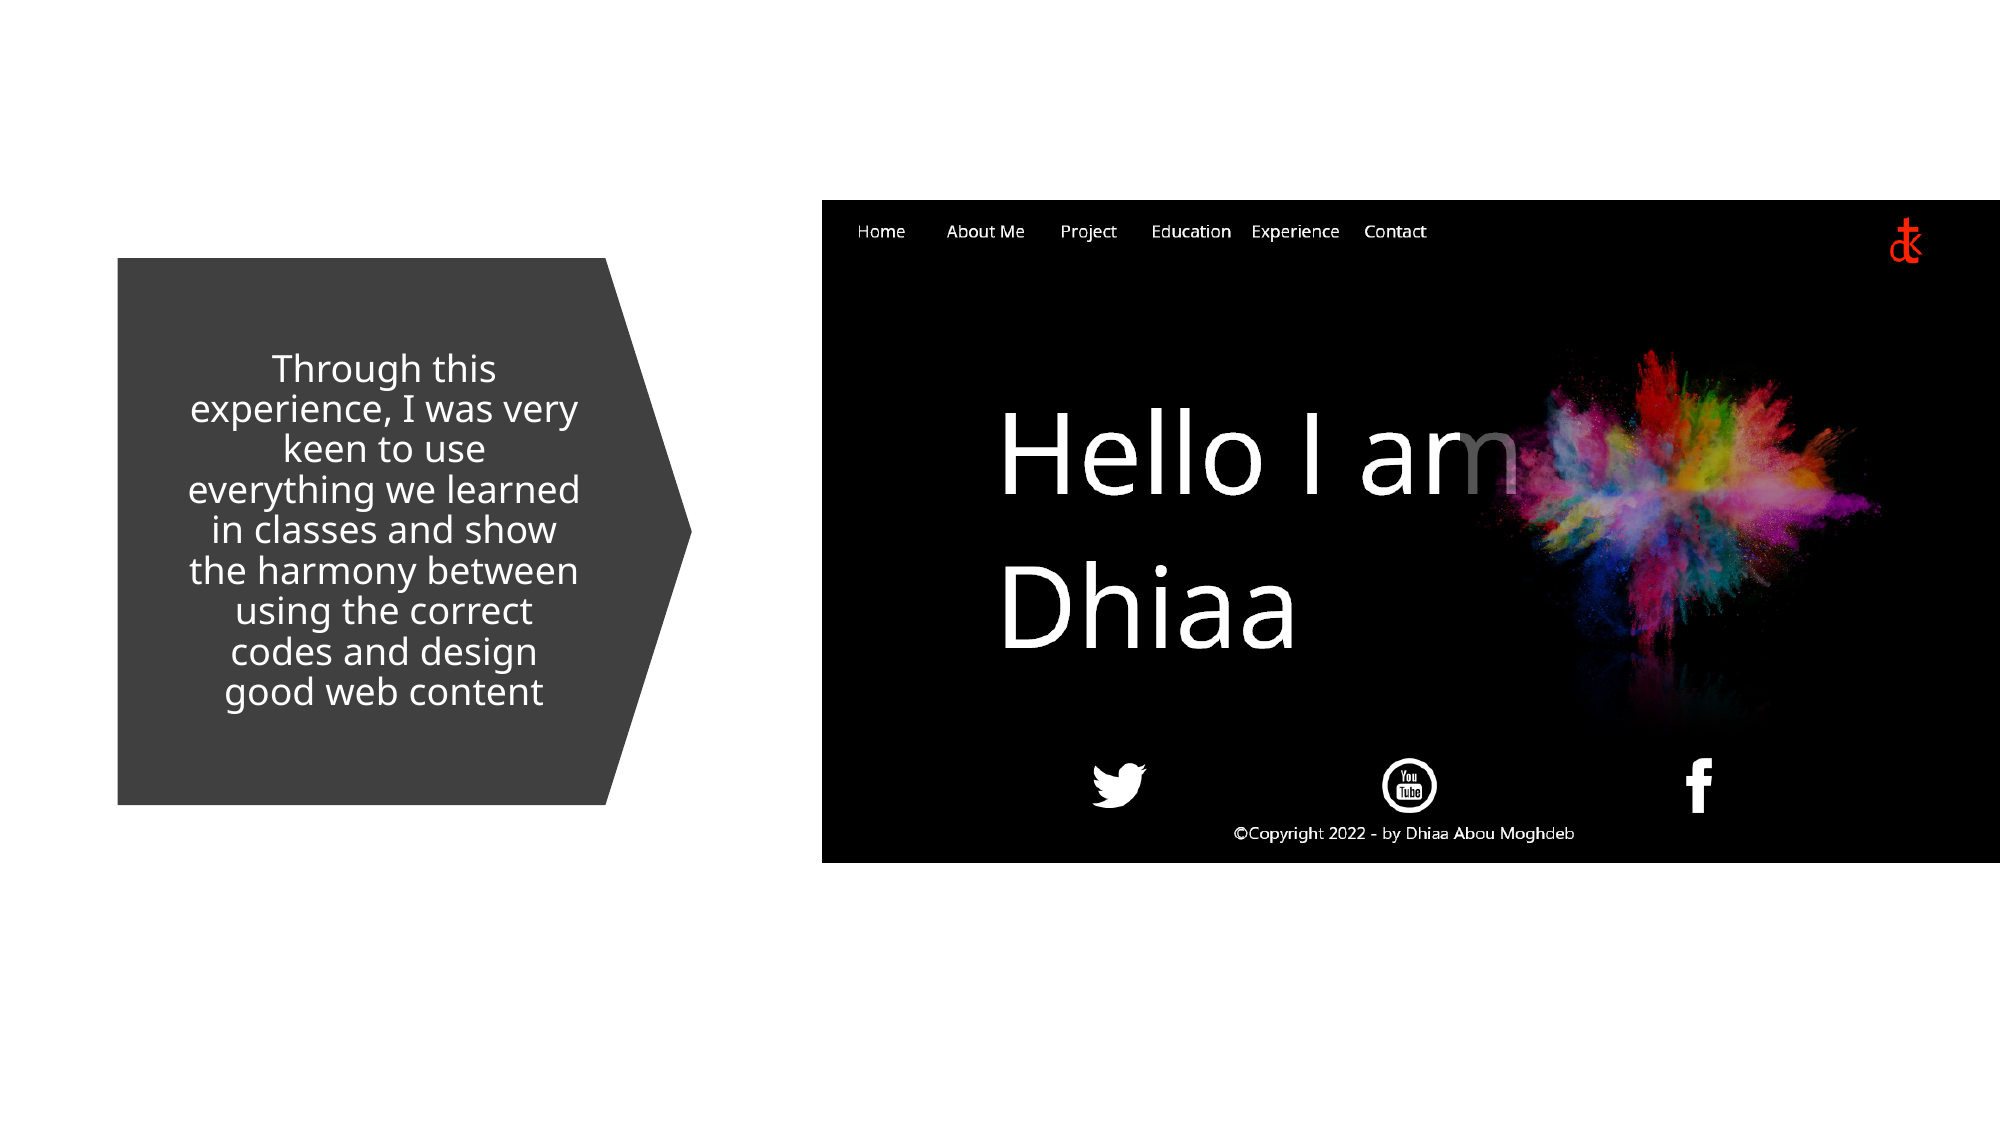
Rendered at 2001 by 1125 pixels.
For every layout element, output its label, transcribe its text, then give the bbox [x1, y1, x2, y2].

text_box [117, 258, 692, 806]
title Through this experience, I was very keen to use everything we learned in classes and show the harmony between using the correct codes and design good web content [168, 322, 601, 741]
picture [822, 200, 2000, 863]
